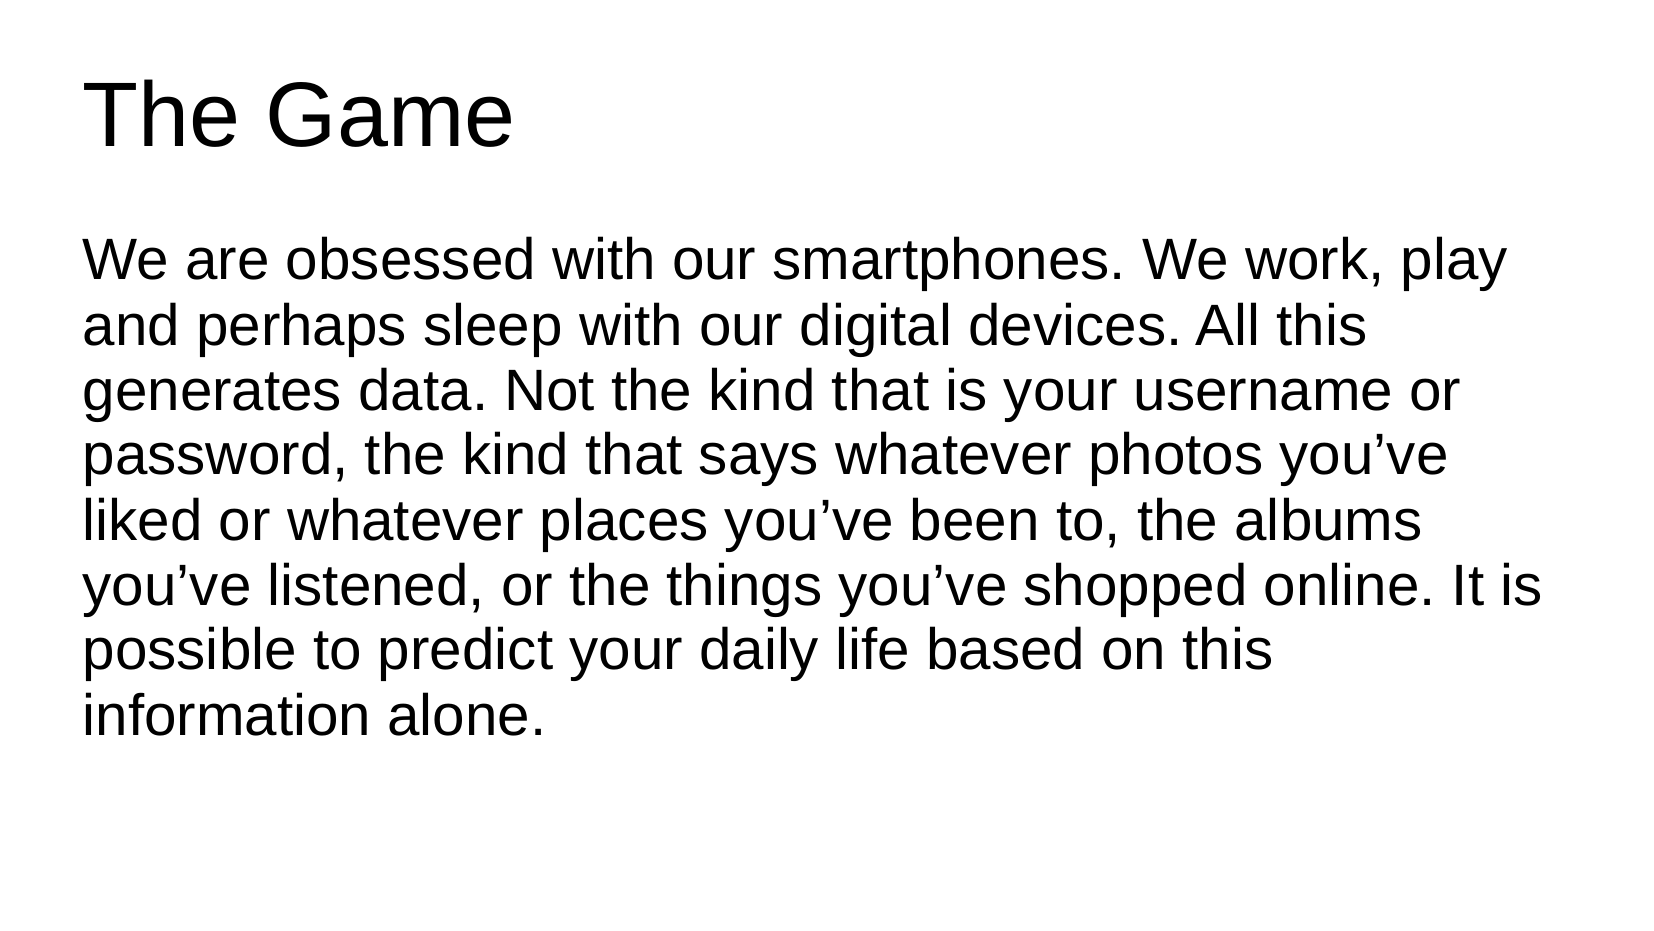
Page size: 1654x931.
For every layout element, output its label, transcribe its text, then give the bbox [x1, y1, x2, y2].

subtitle We are obsessed with our smartphones. We work, play and perhaps sleep with our digital devices. All this generates data. Not the kind that is your username or password, the kind that says whatever photos you’ve liked or whatever places you’ve been to, the albums you’ve listened, or the things you’ve shopped online. It is possible to predict your daily life based on this information alone. [82, 217, 1571, 758]
title The Game [82, 37, 1571, 193]
